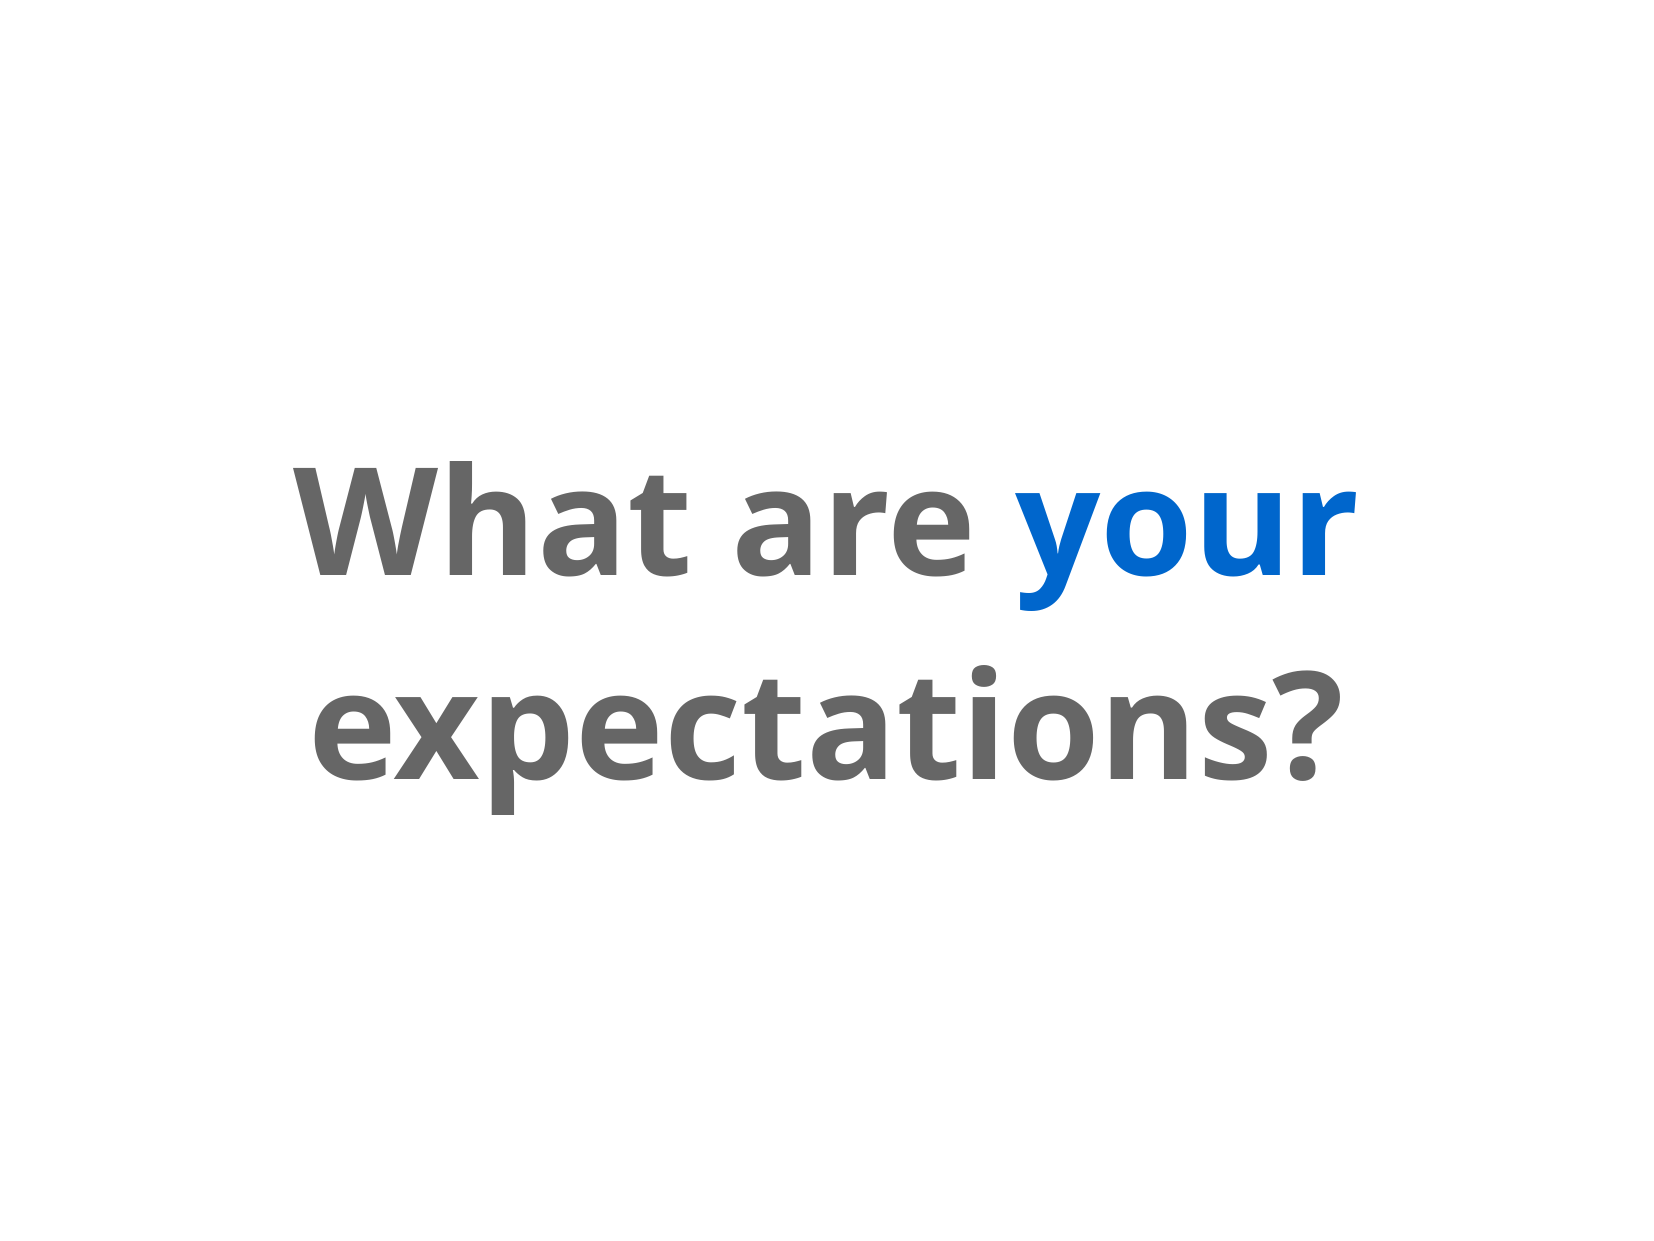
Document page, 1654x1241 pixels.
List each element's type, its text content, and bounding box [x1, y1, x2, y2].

title What are your expectations? [59, 57, 1595, 1182]
